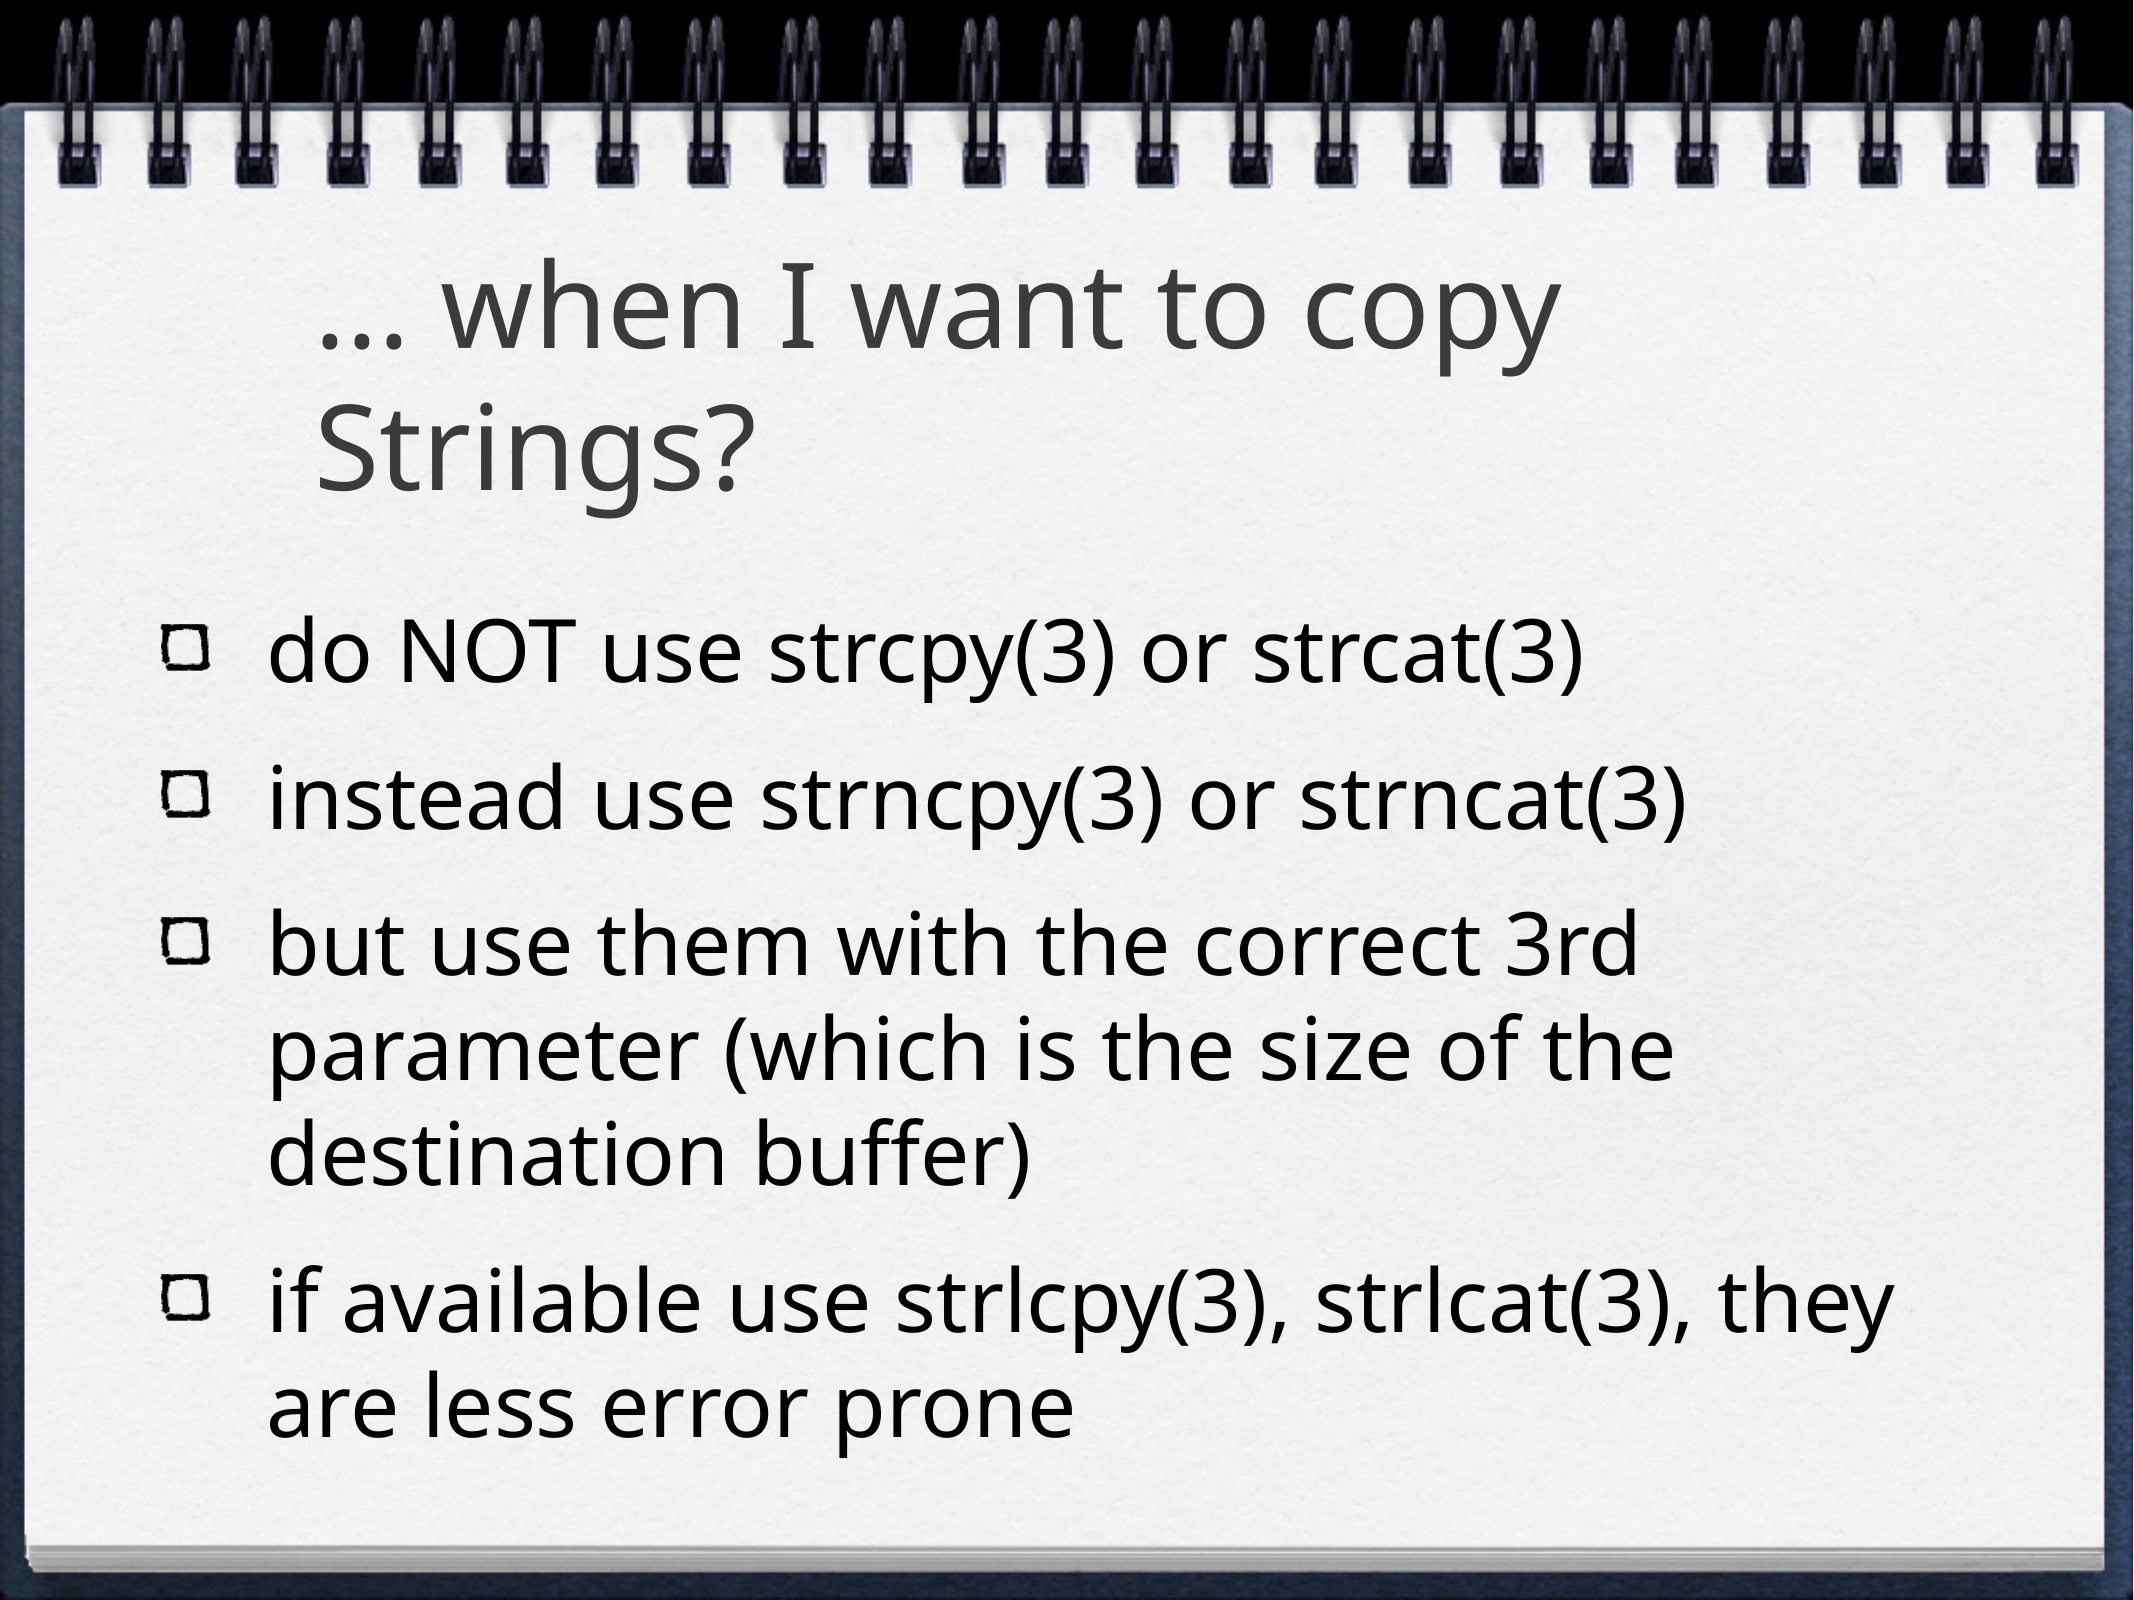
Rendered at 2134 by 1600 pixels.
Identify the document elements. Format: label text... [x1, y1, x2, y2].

title ... when I want to copy Strings? [306, 221, 1828, 523]
list do NOT use strcpy(3) or strcat(3) instead use strncpy(3) or strncat(3) but use them with the correct 3rd parameter (which is the size of the destination buffer) if available use strlcpy(3), strlcat(3), they are less error prone [116, 560, 2017, 1490]
picture [0, 0, 2134, 1600]
